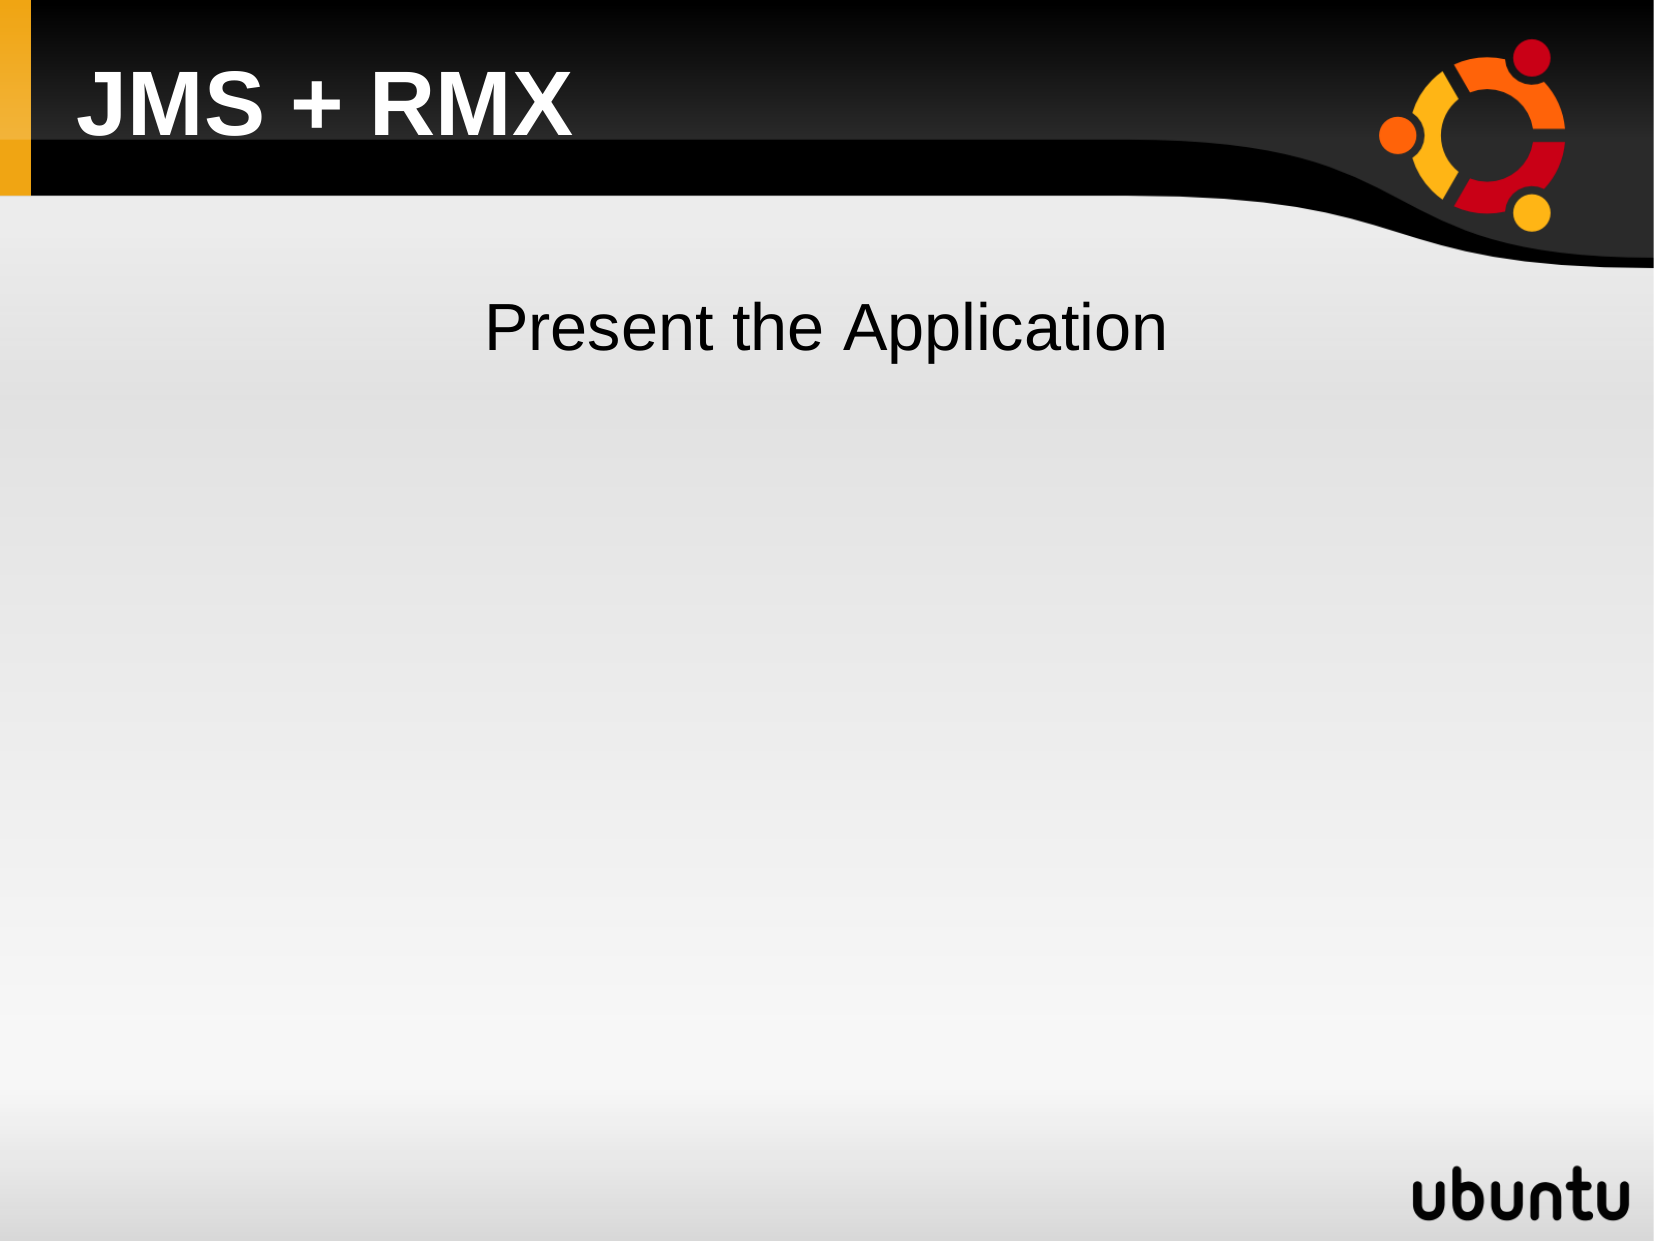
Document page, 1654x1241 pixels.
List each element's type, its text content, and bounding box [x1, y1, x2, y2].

list Present the Application [82, 290, 1571, 1094]
picture [0, 0, 1654, 1241]
title JMS + RMX [76, 7, 1565, 200]
